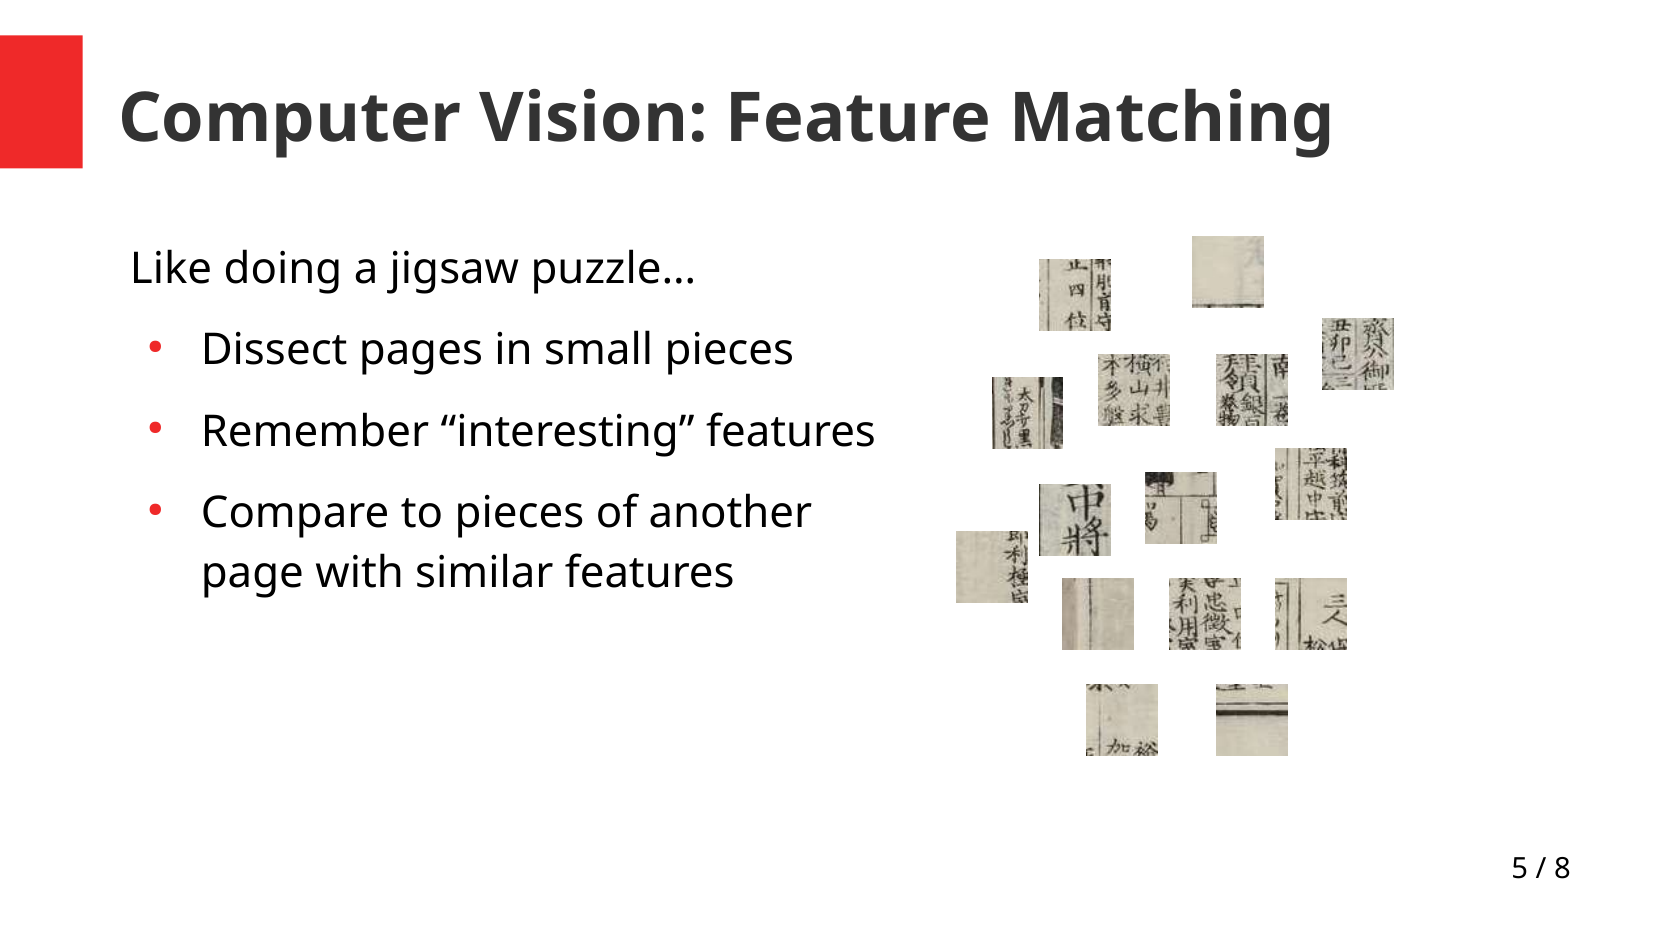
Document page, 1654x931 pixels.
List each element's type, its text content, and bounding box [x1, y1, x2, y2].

picture [1062, 578, 1134, 650]
picture [992, 377, 1063, 449]
picture [1192, 236, 1264, 308]
picture [1086, 684, 1158, 756]
picture [1098, 354, 1170, 426]
picture [1275, 448, 1347, 520]
picture [1145, 472, 1217, 544]
picture [1322, 318, 1394, 390]
picture [1039, 259, 1111, 331]
picture [956, 531, 1028, 603]
picture [1169, 578, 1241, 650]
picture [1039, 484, 1111, 556]
picture [1216, 684, 1288, 756]
text_box Like doing a jigsaw puzzle… Dissect pages in small pieces Remember “interesting” features Compare to pieces of another page with similar features [129, 236, 910, 601]
picture [1216, 354, 1288, 426]
picture [1275, 578, 1347, 650]
title Computer Vision: Feature Matching [118, 37, 1571, 193]
